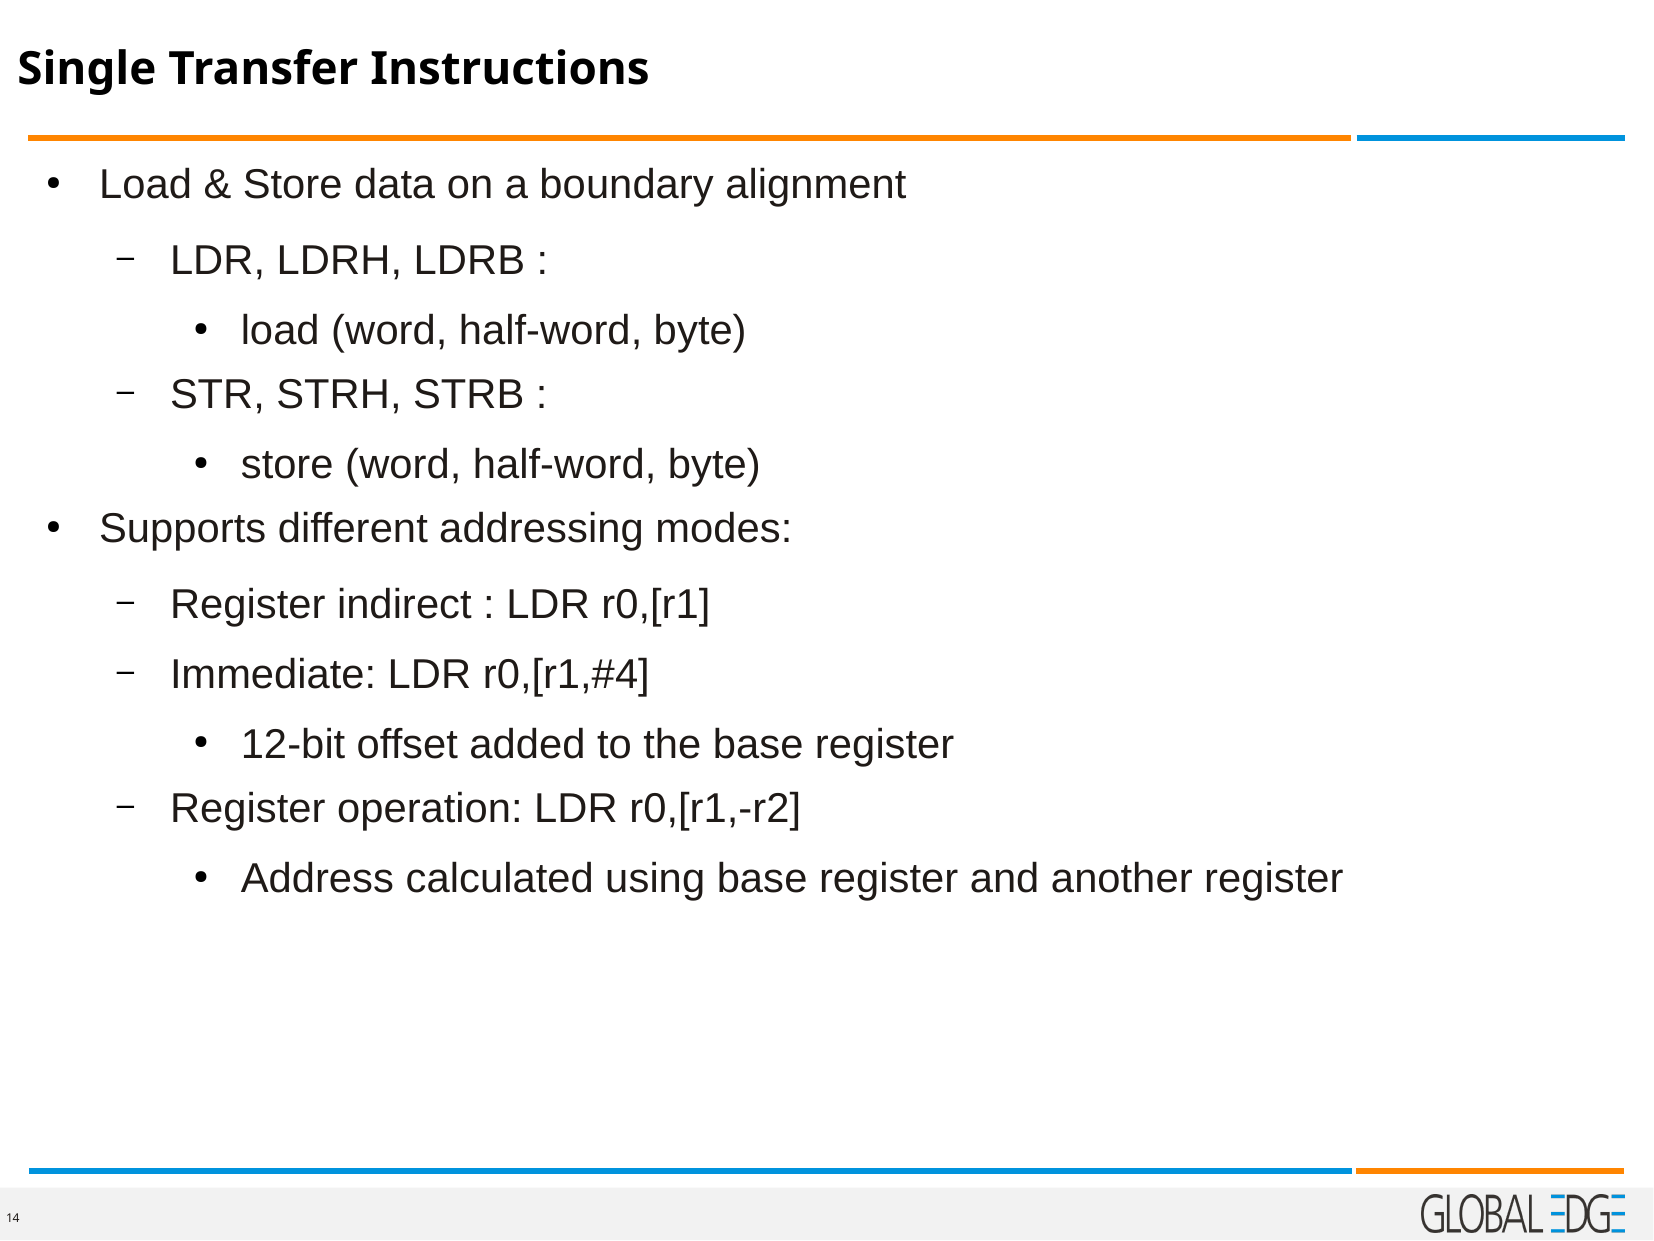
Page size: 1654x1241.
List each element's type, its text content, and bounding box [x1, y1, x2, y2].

title Single Transfer Instructions [17, 18, 1499, 115]
picture [1421, 1194, 1625, 1233]
list Load & Store data on a boundary alignment LDR, LDRH, LDRB : load (word, half-word, byte) STR, STRH, STRB : store (word, half-word, byte) Supports different addressing modes: Register indirect : LDR r0,[r1] Immediate: LDR r0,[r1,#4] 12-bit offset added to the base register Register operation: LDR r0,[r1,-r2] Address calculated using base register and another register [28, 160, 1625, 1153]
